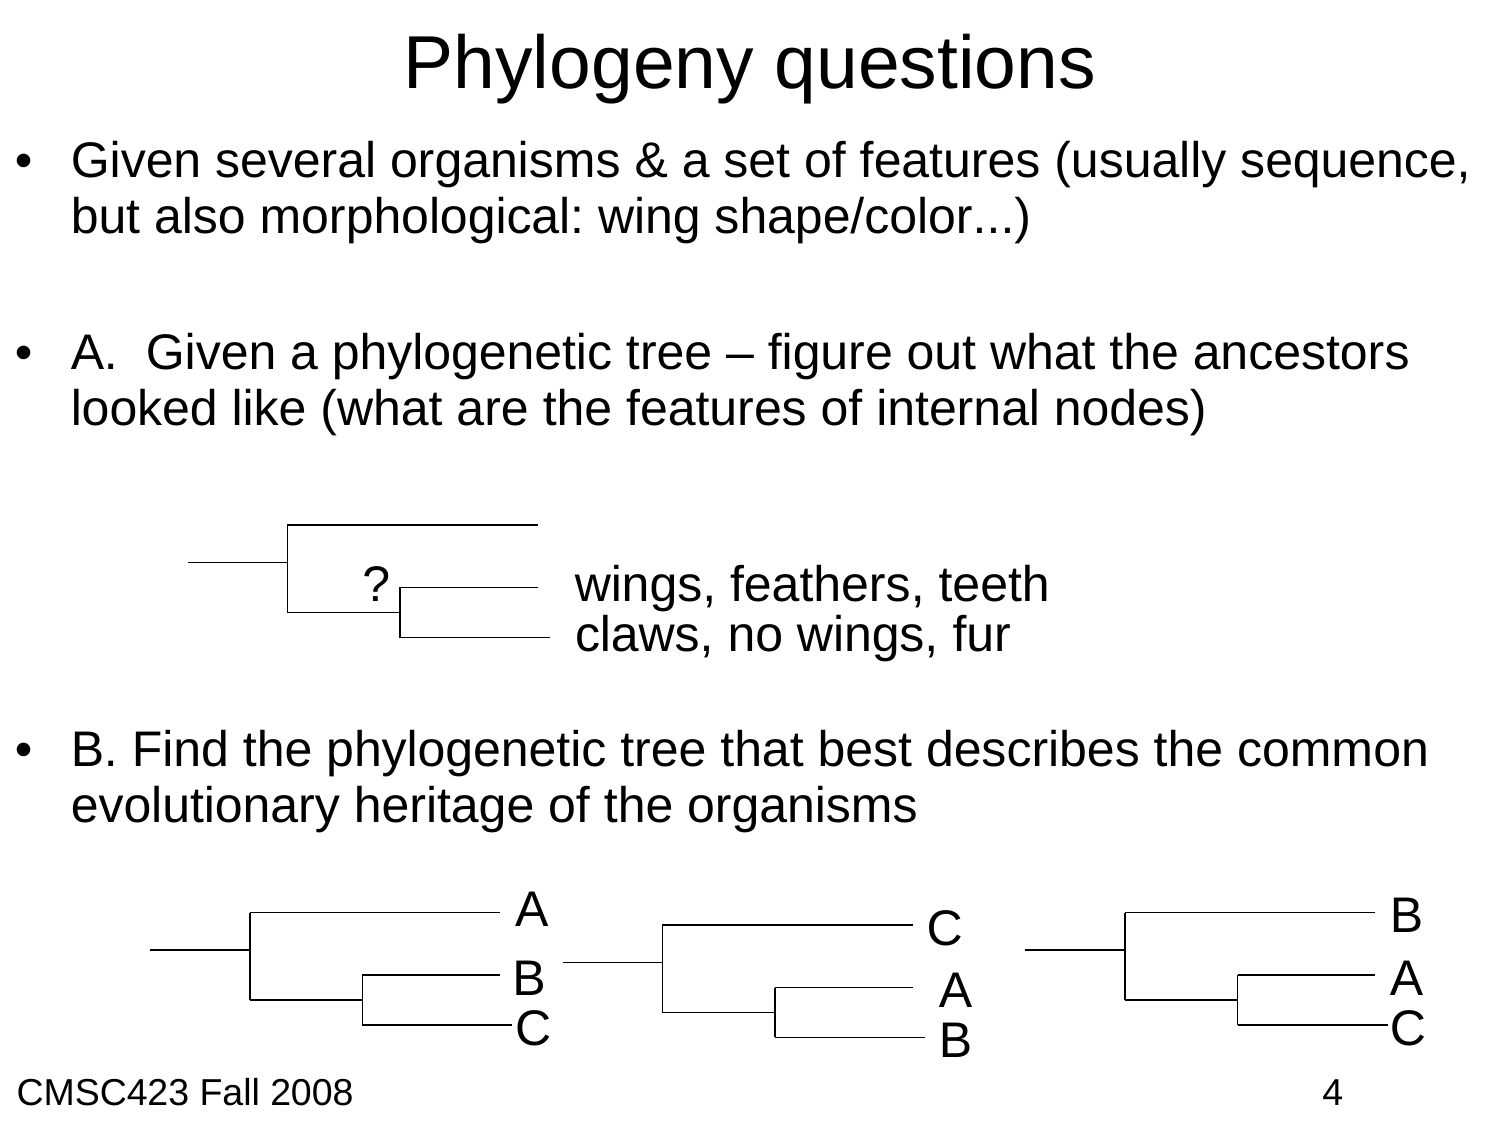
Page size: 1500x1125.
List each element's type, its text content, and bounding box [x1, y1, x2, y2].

text_box A [500, 868, 564, 945]
text_box A [1375, 951, 1439, 987]
text_box claws, no wings, fur [560, 593, 1027, 670]
text_box B [924, 1026, 988, 1076]
text_box C [911, 887, 978, 963]
text_box A [1400, 965, 1412, 981]
text_box B [521, 979, 538, 987]
title Phylogeny questions [0, 12, 1500, 113]
text_box C [1375, 987, 1442, 1063]
list Given several organisms & a set of features (usually sequence, but also morphological: wing shape/color...) A. Given a phylogenetic tree – figure out what the ancestors looked like (what are the features of internal nodes) B. Find the phylogenetic tree that best describes the common evolutionary heritage of the organisms [0, 124, 1500, 1125]
text_box B [497, 937, 561, 1013]
text_box wings, feathers, teeth [560, 543, 1066, 620]
text_box B [947, 1026, 962, 1037]
text_box ? [347, 543, 406, 620]
text_box A [924, 949, 988, 1026]
text_box B [521, 964, 536, 975]
text_box C [500, 987, 567, 1063]
text_box B [947, 1041, 964, 1053]
text_box B [1375, 874, 1439, 951]
